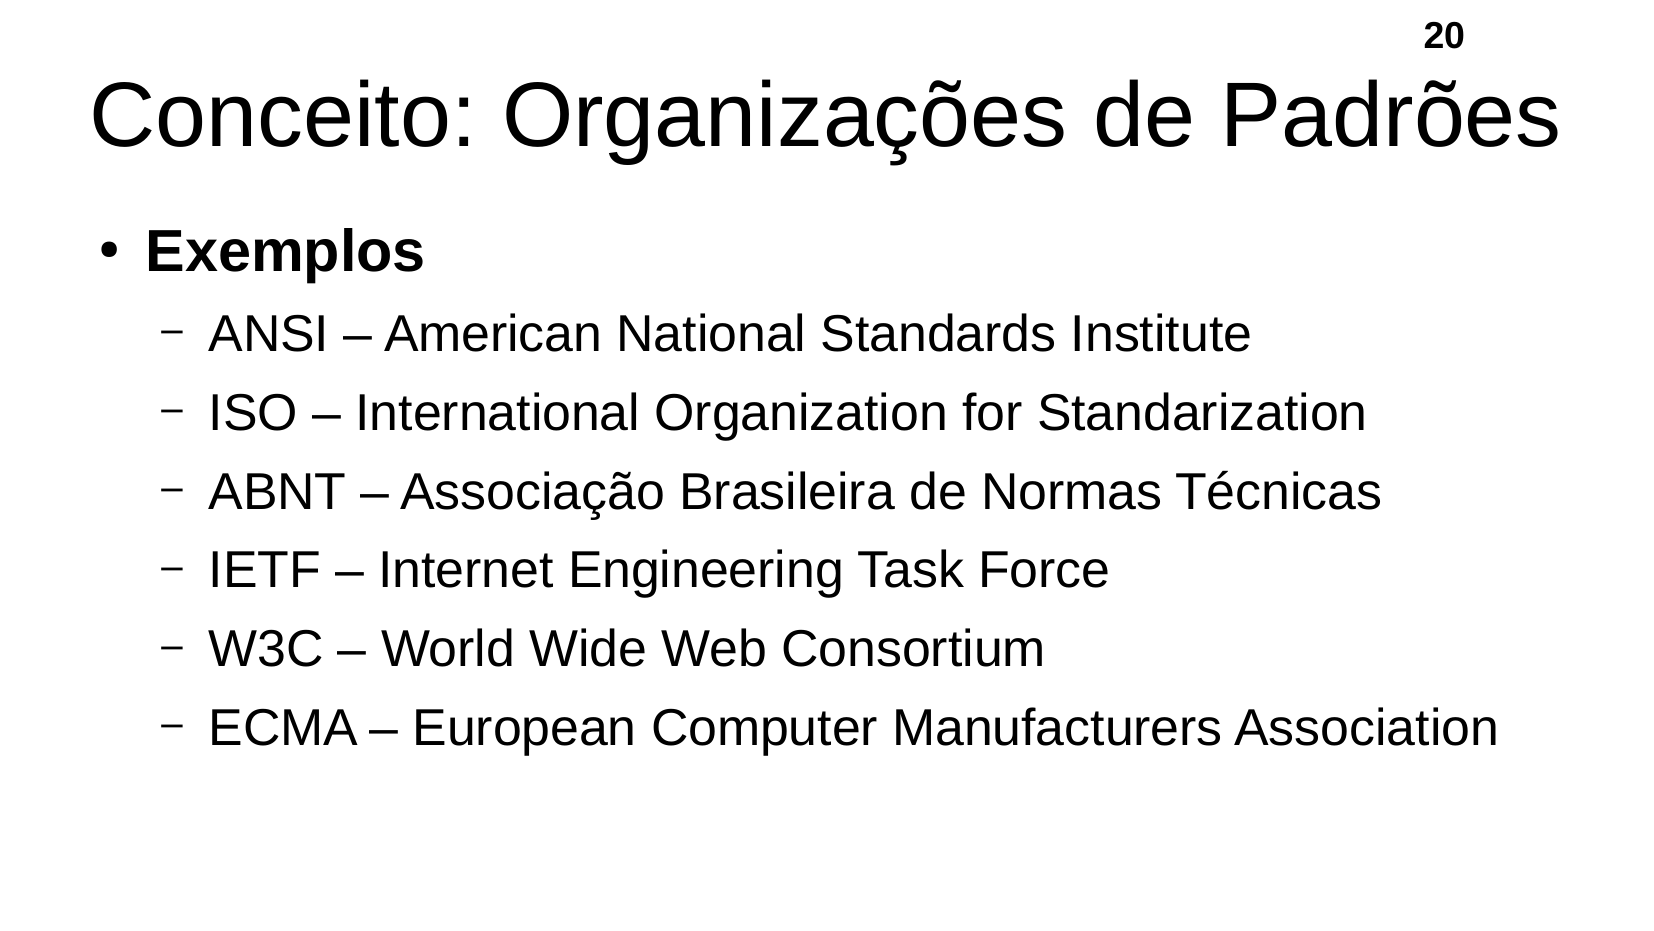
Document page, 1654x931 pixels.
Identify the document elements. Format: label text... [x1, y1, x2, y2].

list Exemplos ANSI – American National Standards Institute ISO – International Organization for Standarization ABNT – Associação Brasileira de Normas Técnicas IETF – Internet Engineering Task Force W3C – World Wide Web Consortium ECMA – European Computer Manufacturers Association [82, 217, 1571, 758]
text_box <número> [1408, 0, 1654, 71]
title Conceito: Organizações de Padrões [82, 37, 1571, 193]
